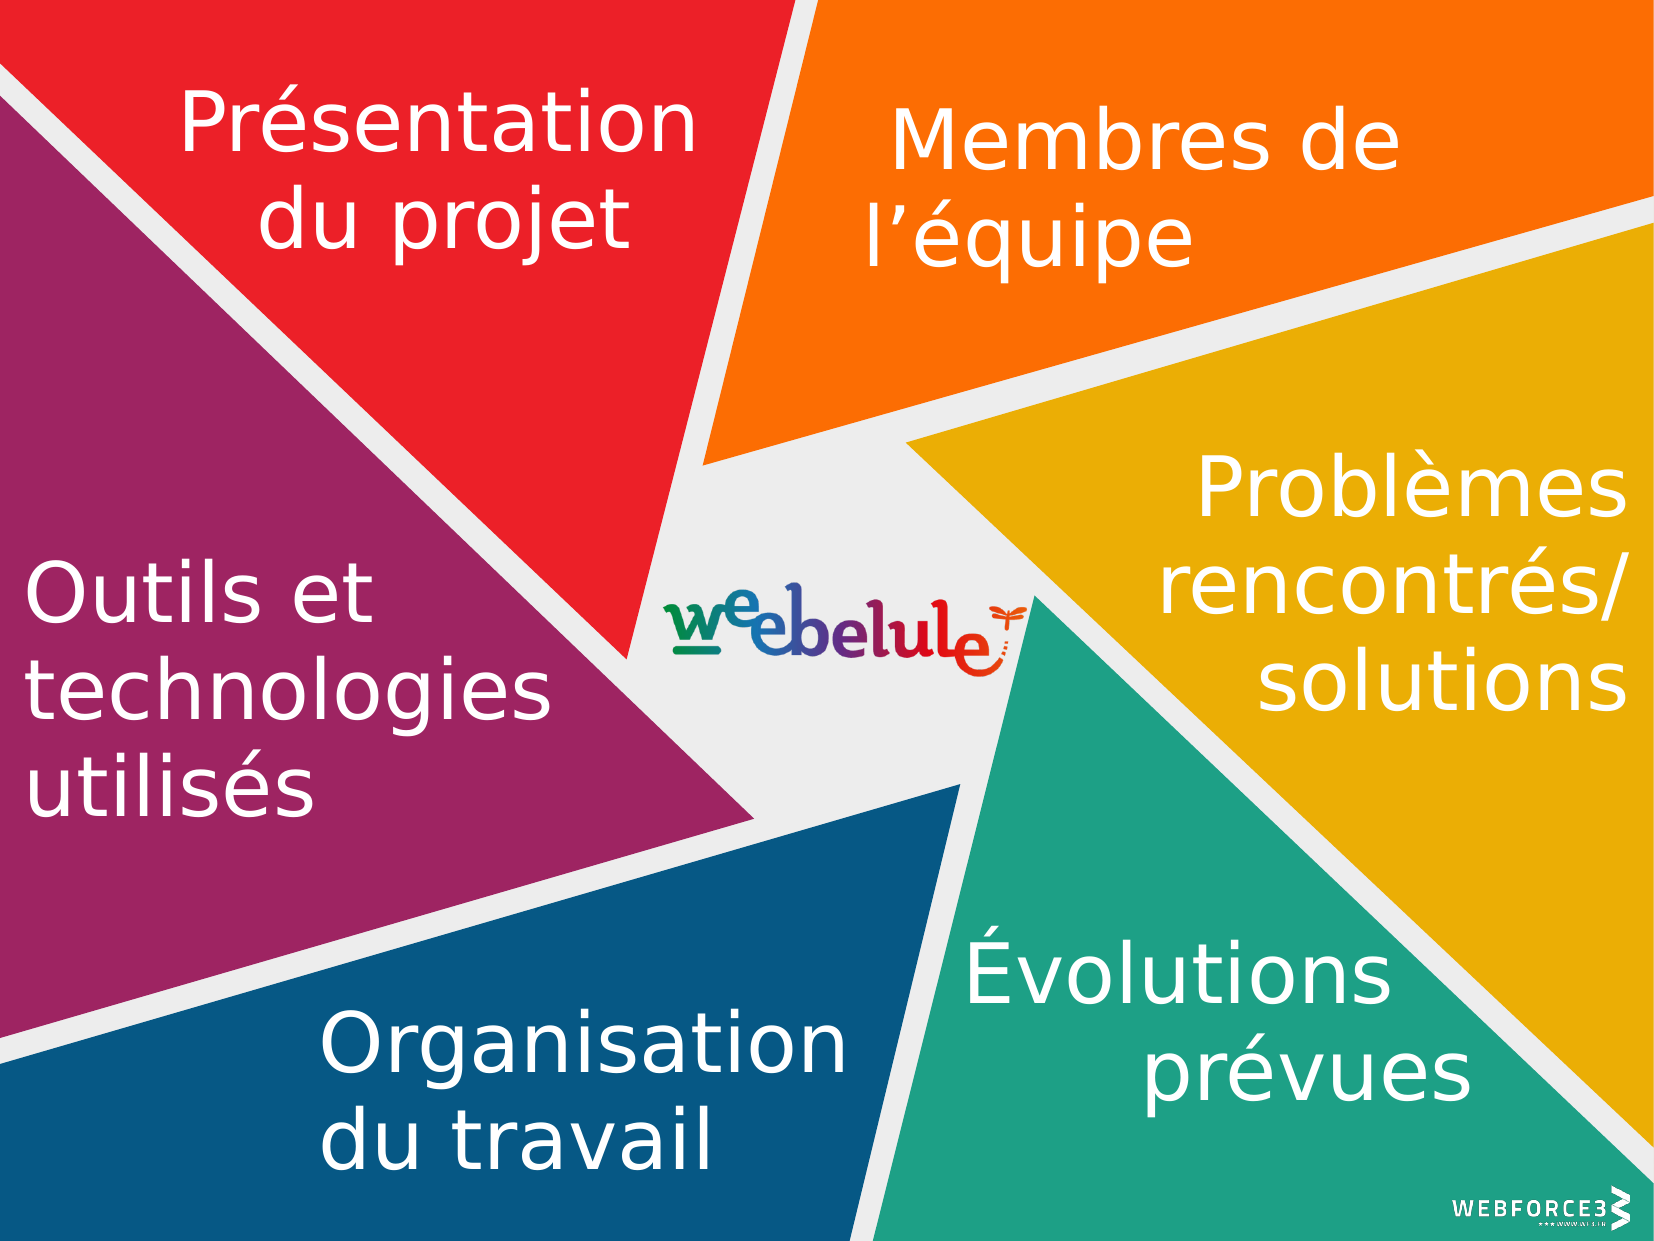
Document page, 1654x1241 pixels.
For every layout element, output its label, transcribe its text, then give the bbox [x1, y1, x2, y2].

picture [1452, 1185, 1630, 1231]
picture [637, 552, 1052, 707]
title Problèmes rencontrés/ solutions [1027, 437, 1630, 733]
title Organisation du travail [318, 980, 922, 1205]
title Présentation du projet [177, 47, 839, 296]
title Membres de l’équipe [862, 59, 1595, 319]
title Outils et technologies utilisés [23, 543, 626, 839]
title Évolutions prévues [871, 875, 1474, 1171]
